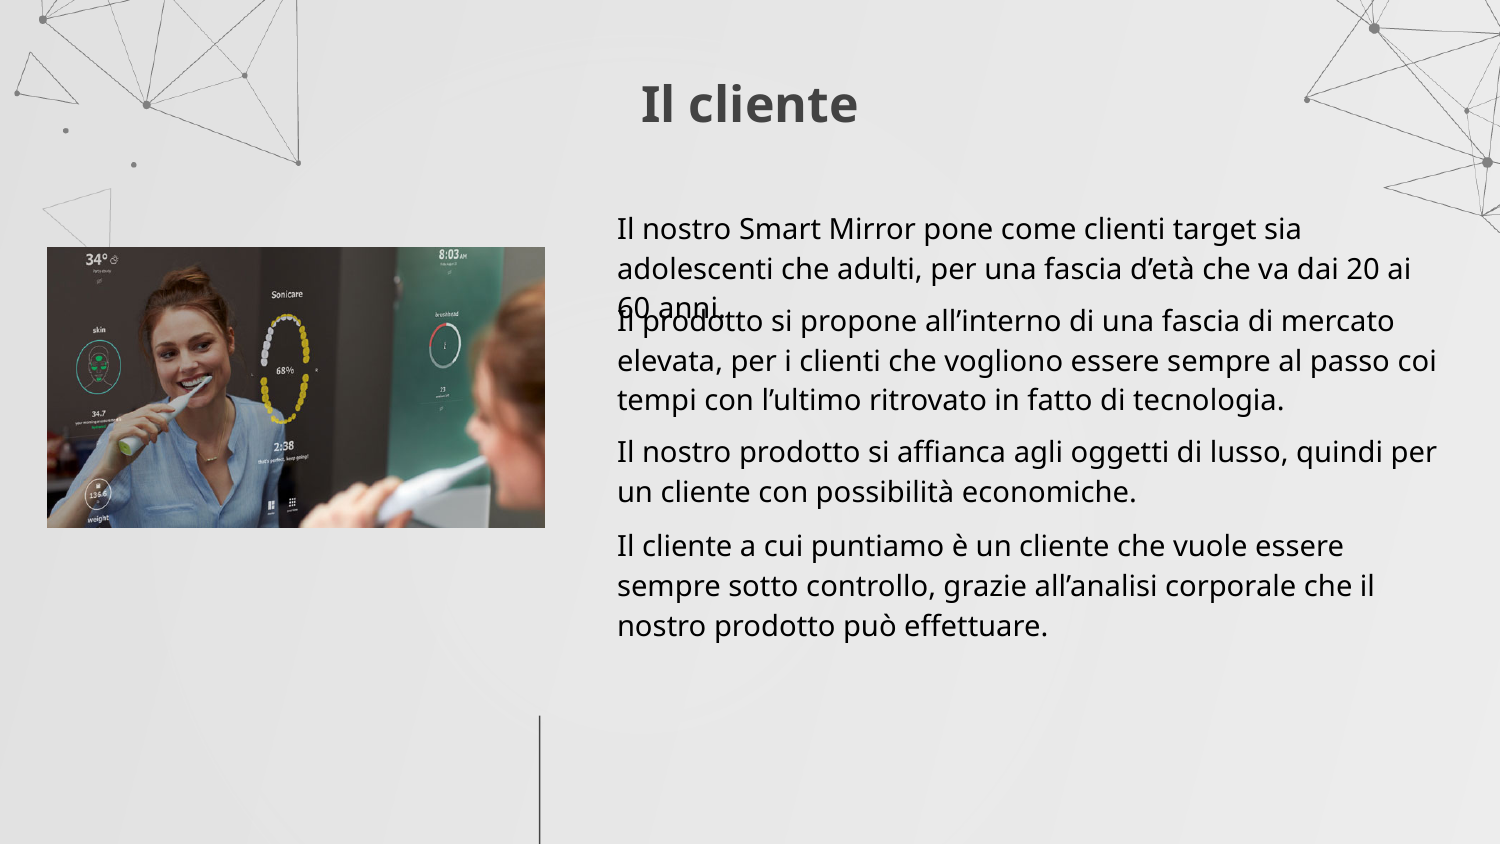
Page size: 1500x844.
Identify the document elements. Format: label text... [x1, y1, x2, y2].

text_box Il cliente a cui puntiamo è un cliente che vuole essere sempre sotto controllo, grazie all’analisi corporale che il nostro prodotto può effettuare. [602, 518, 1418, 650]
text_box Il nostro prodotto si affianca agli oggetti di lusso, quindi per un cliente con possibilità economiche. [602, 423, 1489, 517]
text_box Il nostro Smart Mirror pone come clienti target sia adolescenti che adulti, per una fascia d’età che va dai 20 ai 60 anni. [602, 200, 1450, 292]
picture [0, 0, 1500, 844]
title Il cliente [322, 57, 1178, 214]
text_box Il prodotto si propone all’interno di una fascia di mercato elevata, per i clienti che vogliono essere sempre al passo coi tempi con l’ultimo ritrovato in fatto di tecnologia. [602, 292, 1465, 423]
